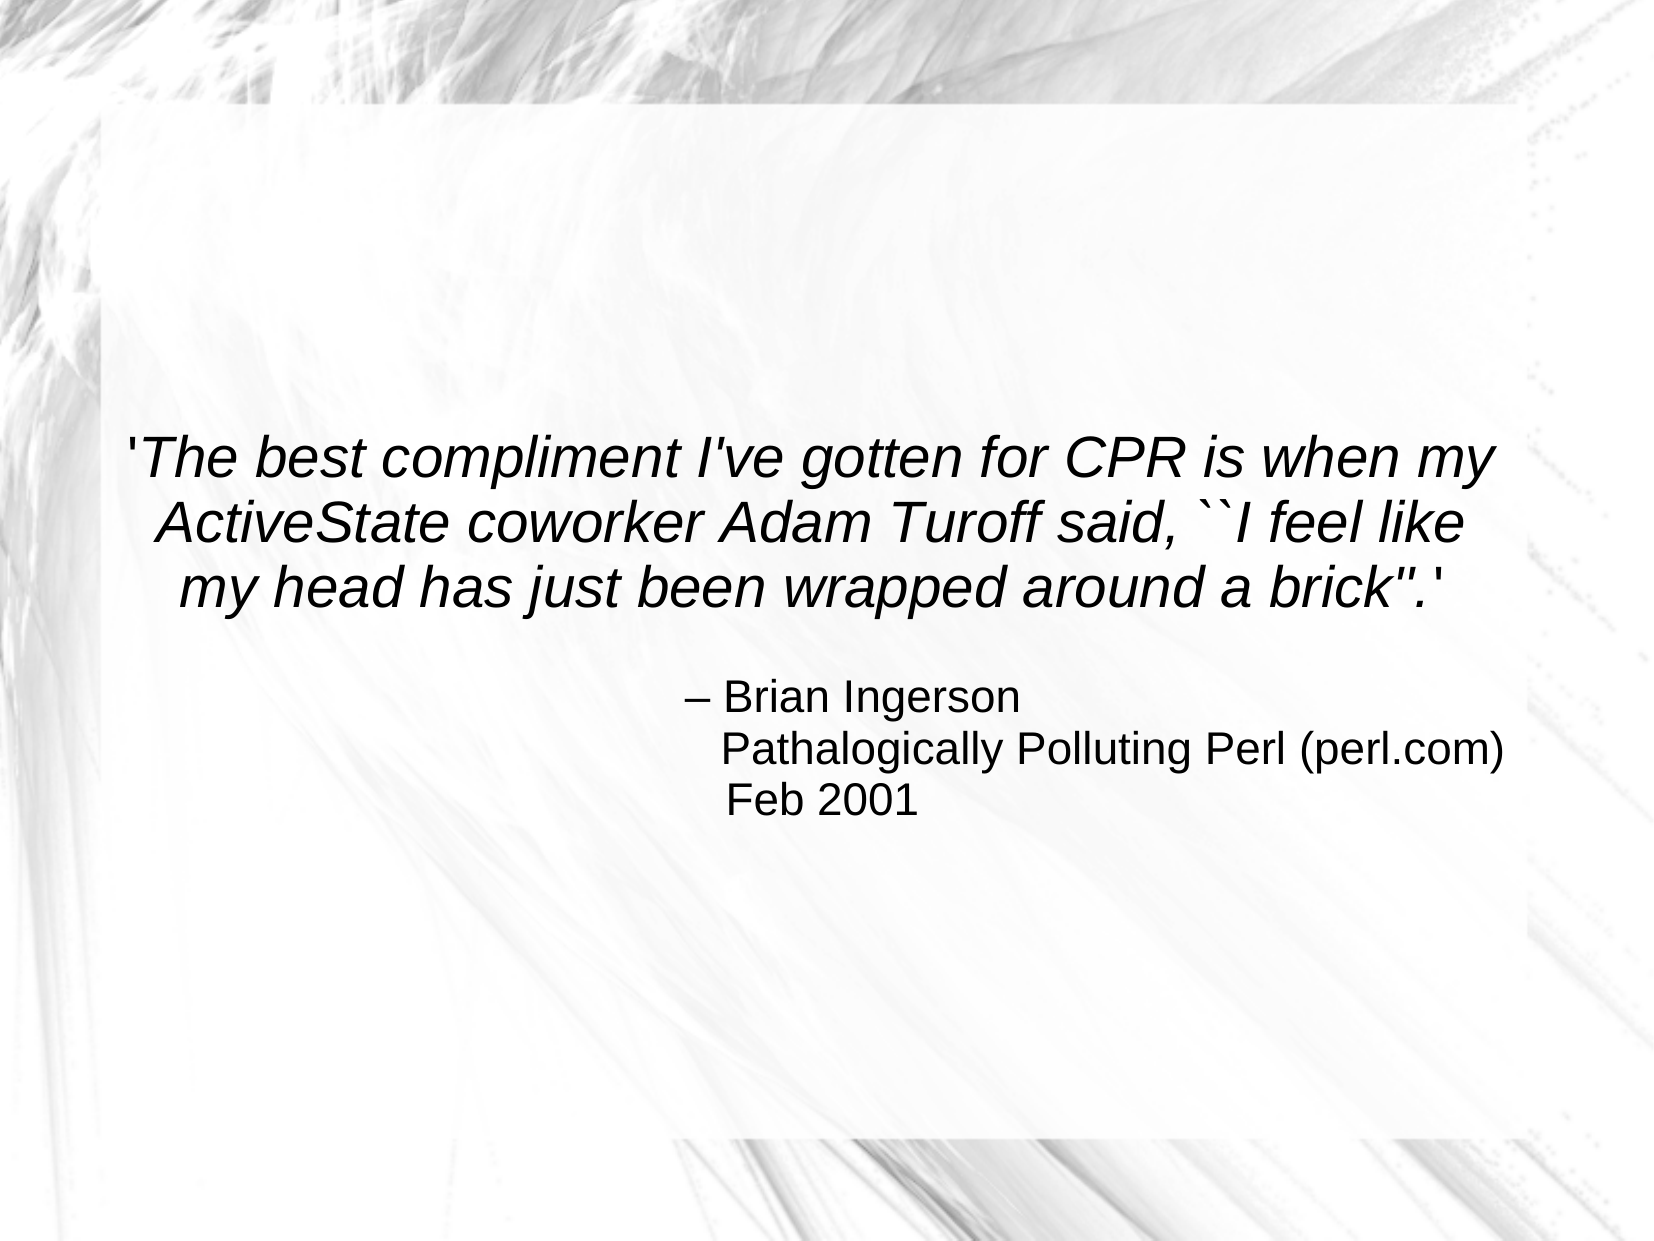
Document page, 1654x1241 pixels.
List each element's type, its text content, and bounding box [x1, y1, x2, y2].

subtitle 'The best compliment I've gotten for CPR is when my ActiveState coworker Adam Turoff said, ``I feel like my head has just been wrapped around a brick''.' – Brian Ingerson Pathalogically Polluting Perl (perl.com) Feb 2001 [118, 112, 1506, 1139]
picture [0, 0, 1654, 1241]
